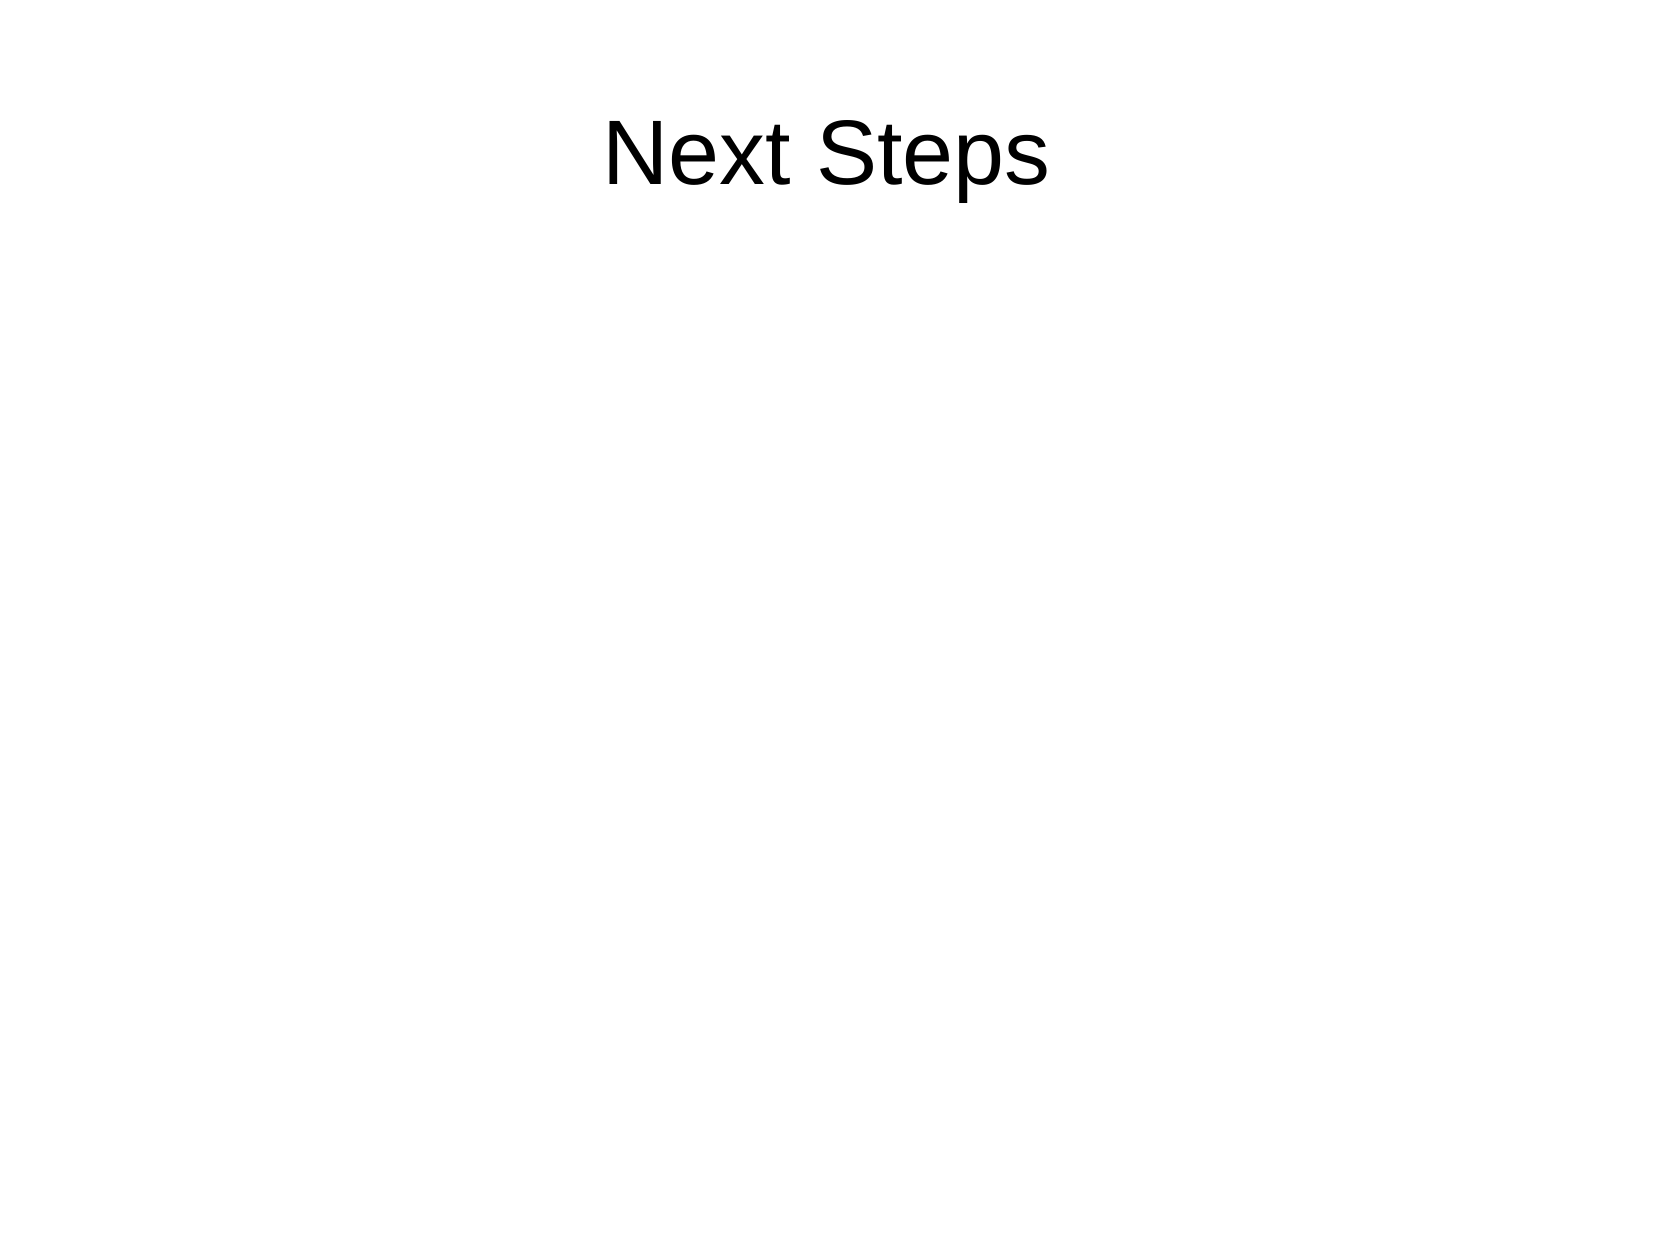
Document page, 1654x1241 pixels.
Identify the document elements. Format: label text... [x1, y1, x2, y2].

title Next Steps [82, 49, 1571, 257]
